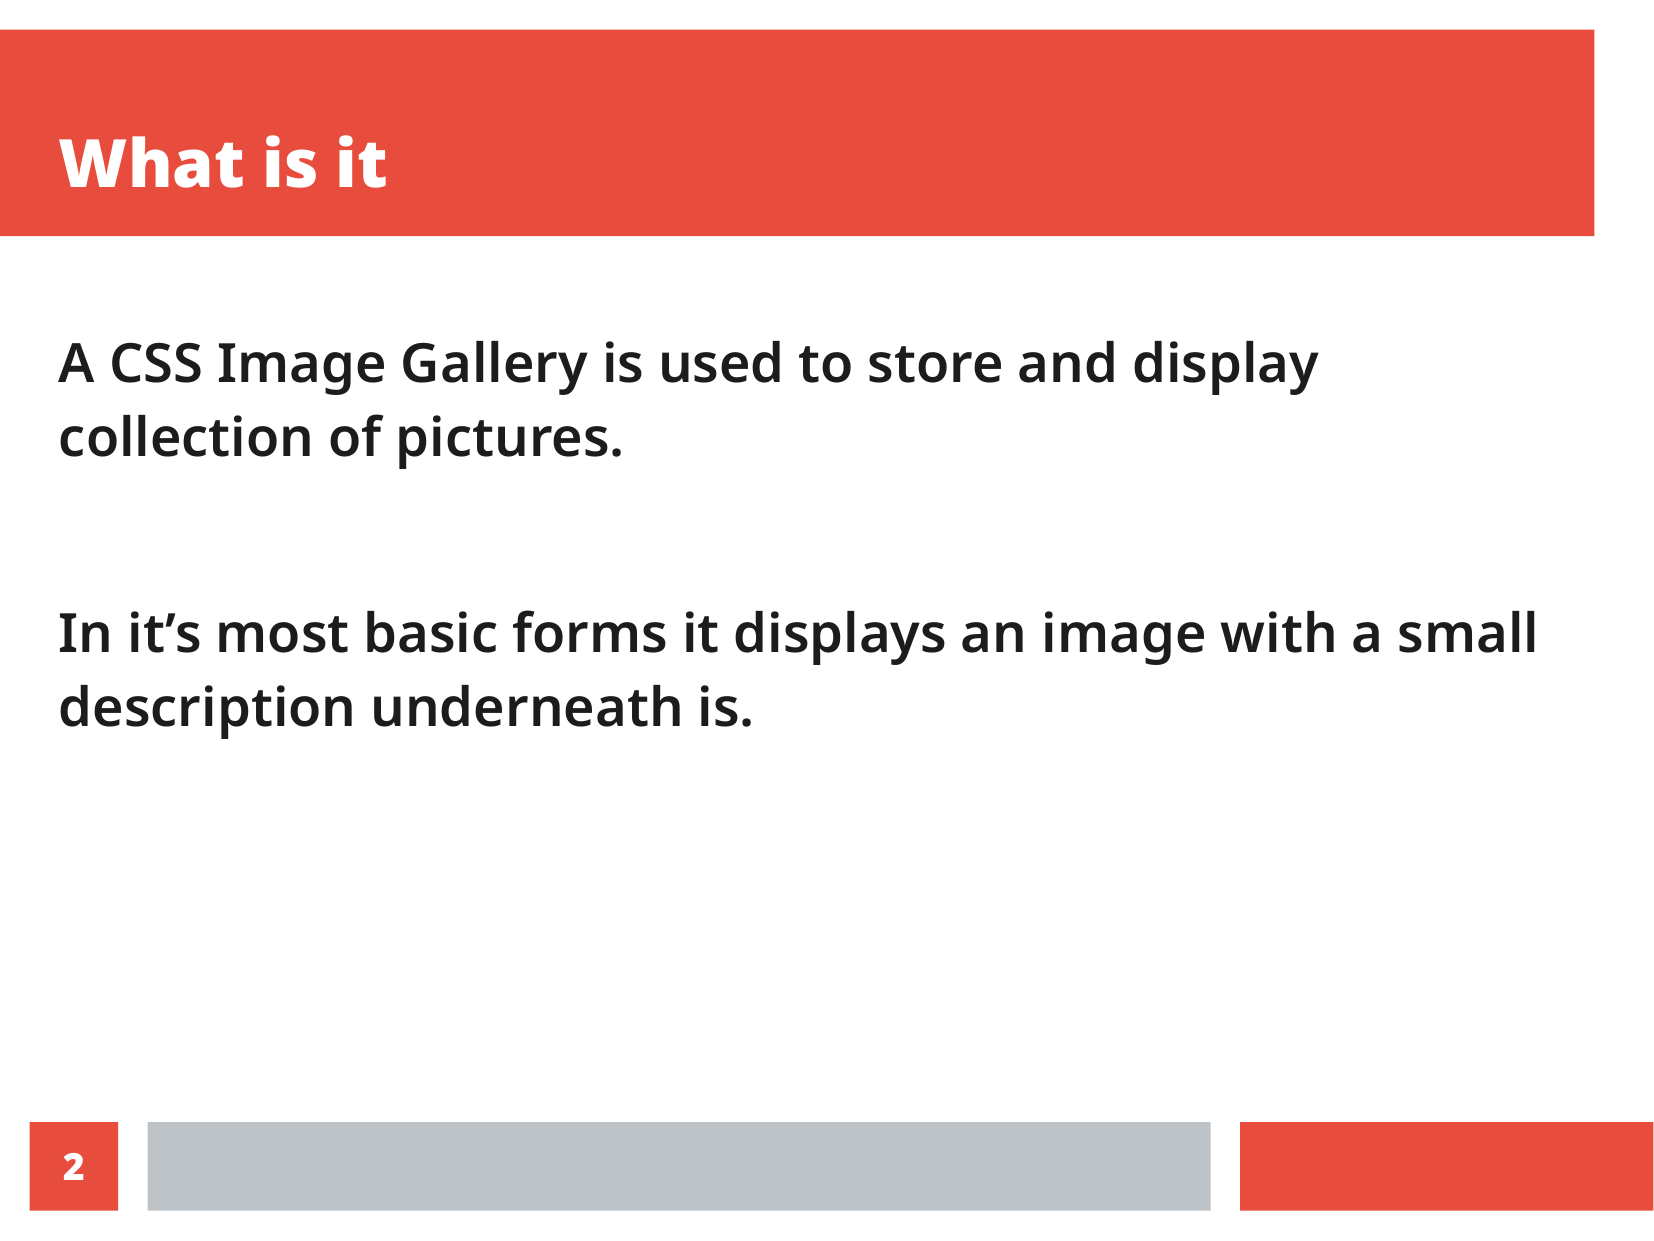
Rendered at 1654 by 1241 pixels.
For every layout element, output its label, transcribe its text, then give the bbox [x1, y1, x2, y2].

list A CSS Image Gallery is used to store and display collection of pictures. In it’s most basic forms it displays an image with a small description underneath is. [59, 324, 1565, 1093]
title What is it [59, 59, 1595, 207]
